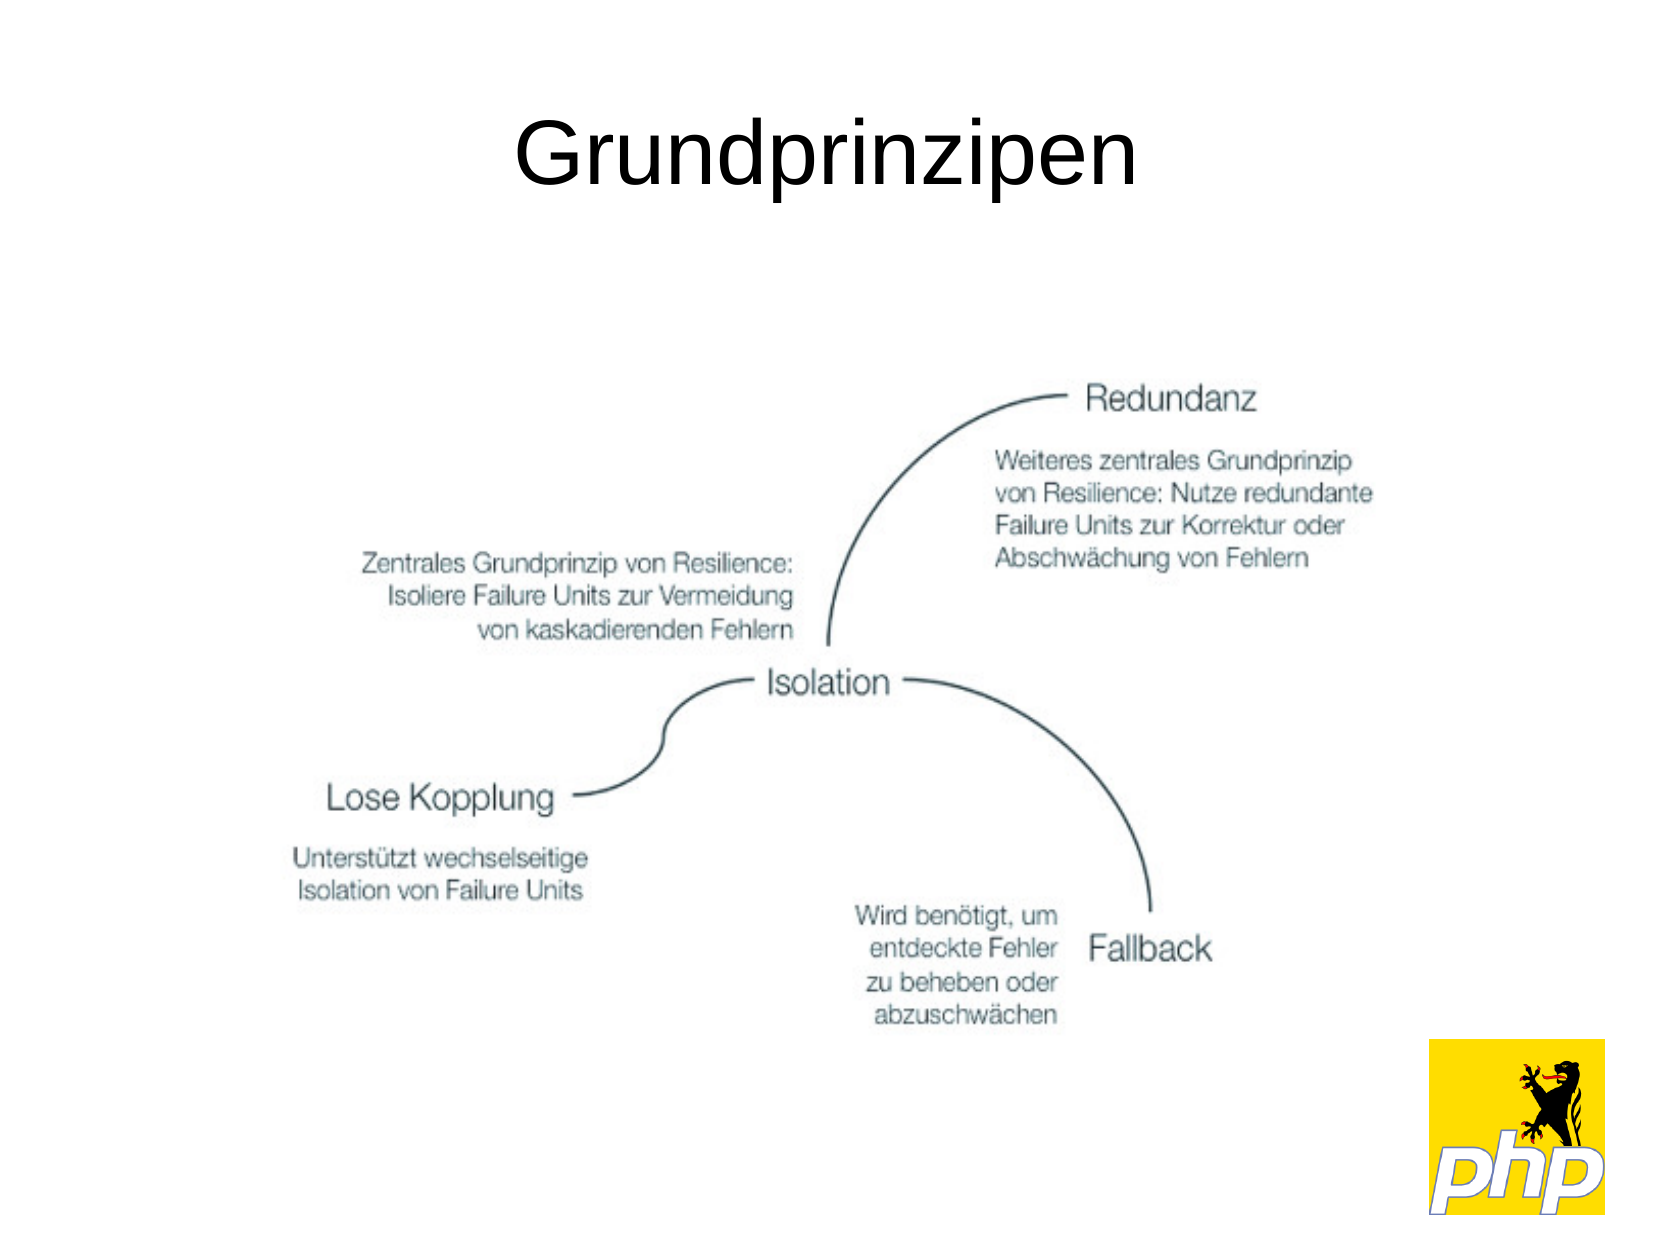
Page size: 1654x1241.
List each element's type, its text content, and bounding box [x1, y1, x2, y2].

title Grundprinzipen [82, 49, 1571, 257]
picture [200, 224, 1425, 1141]
picture [1429, 1039, 1605, 1215]
